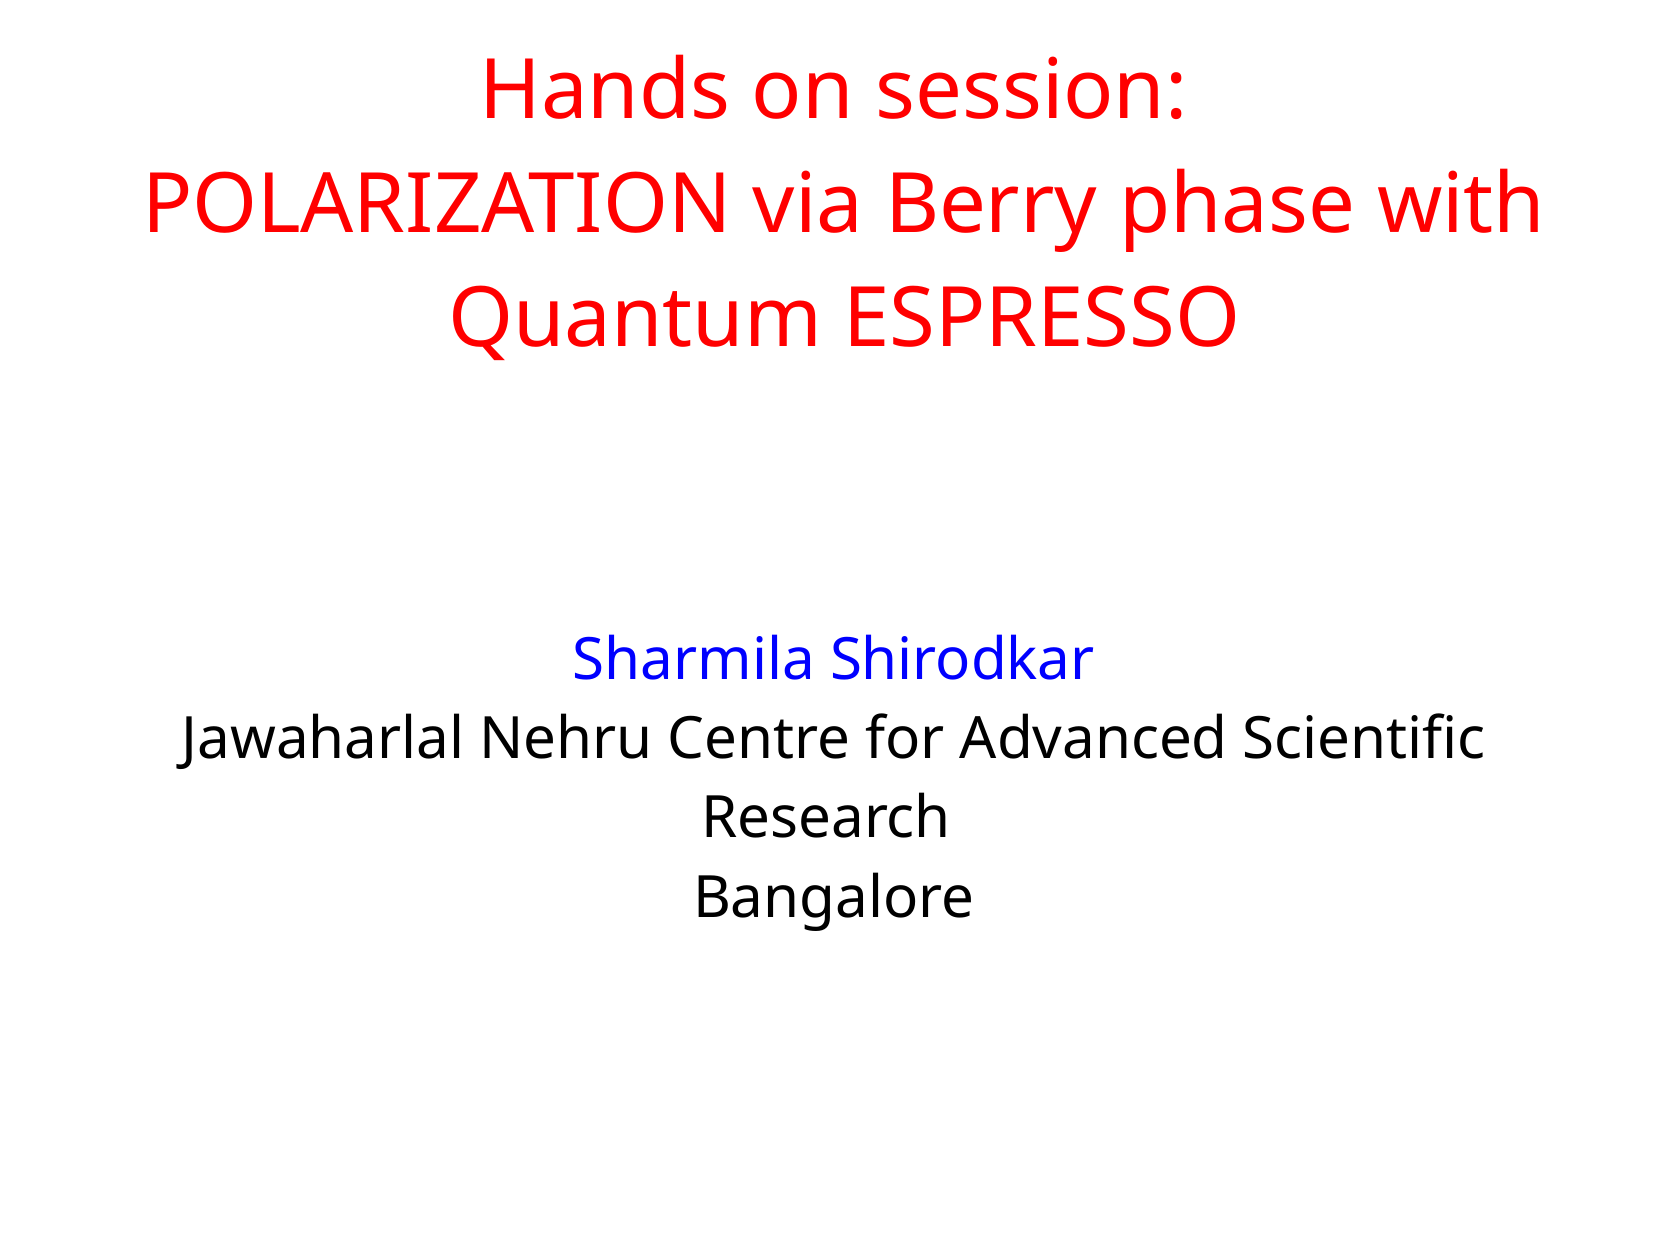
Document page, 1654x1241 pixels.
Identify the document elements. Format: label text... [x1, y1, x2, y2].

subtitle Sharmila Shirodkar Jawaharlal Nehru Centre for Advanced Scientific Research Bangalore [106, 455, 1562, 1175]
title Hands on session: POLARIZATION via Berry phase with Quantum ESPRESSO [100, 17, 1589, 384]
